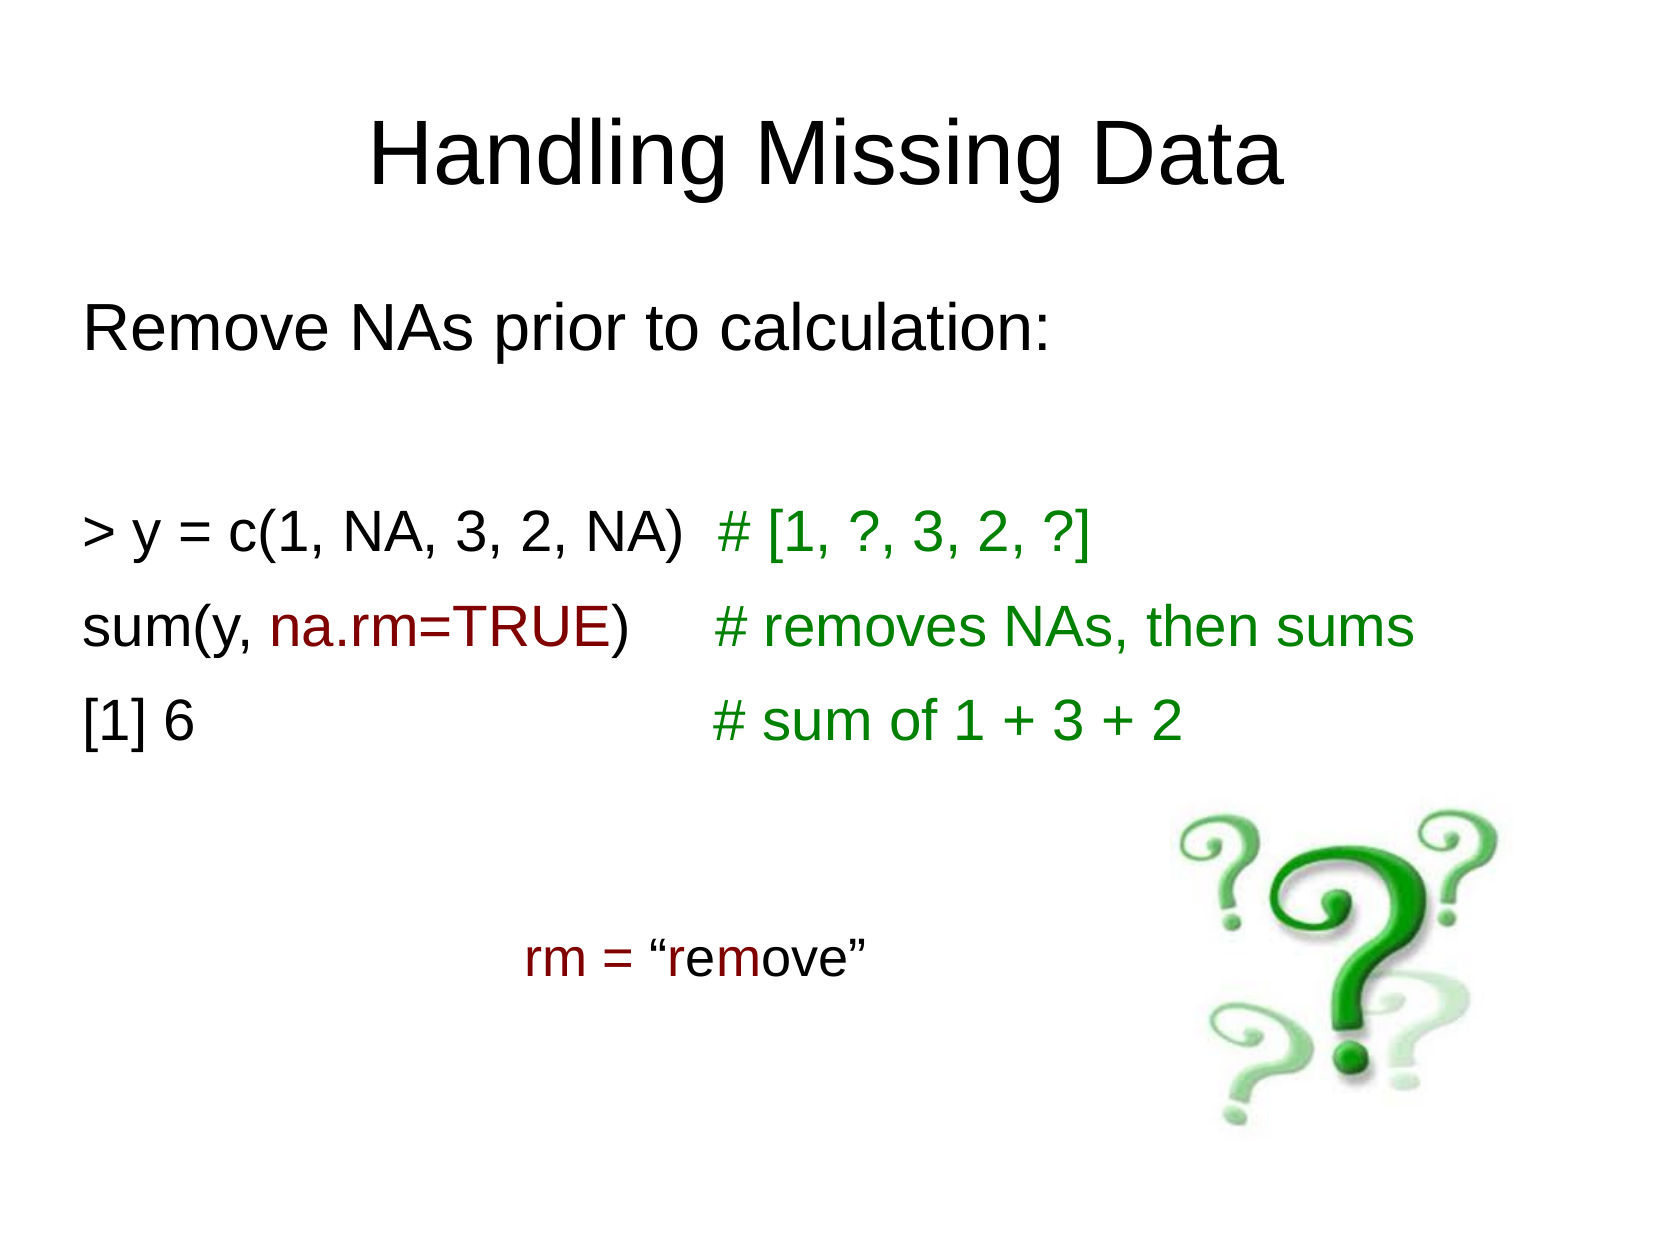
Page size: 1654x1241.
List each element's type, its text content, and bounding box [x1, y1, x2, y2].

list Remove NAs prior to calculation: > y = c(1, NA, 3, 2, NA) # [1, ?, 3, 2, ?] sum(y, na.rm=TRUE) # removes NAs, then sums [1] 6 # sum of 1 + 3 + 2 [82, 290, 1538, 1010]
picture [1170, 780, 1513, 1141]
title Handling Missing Data [82, 49, 1571, 257]
text_box rm = “remove” [510, 920, 882, 996]
